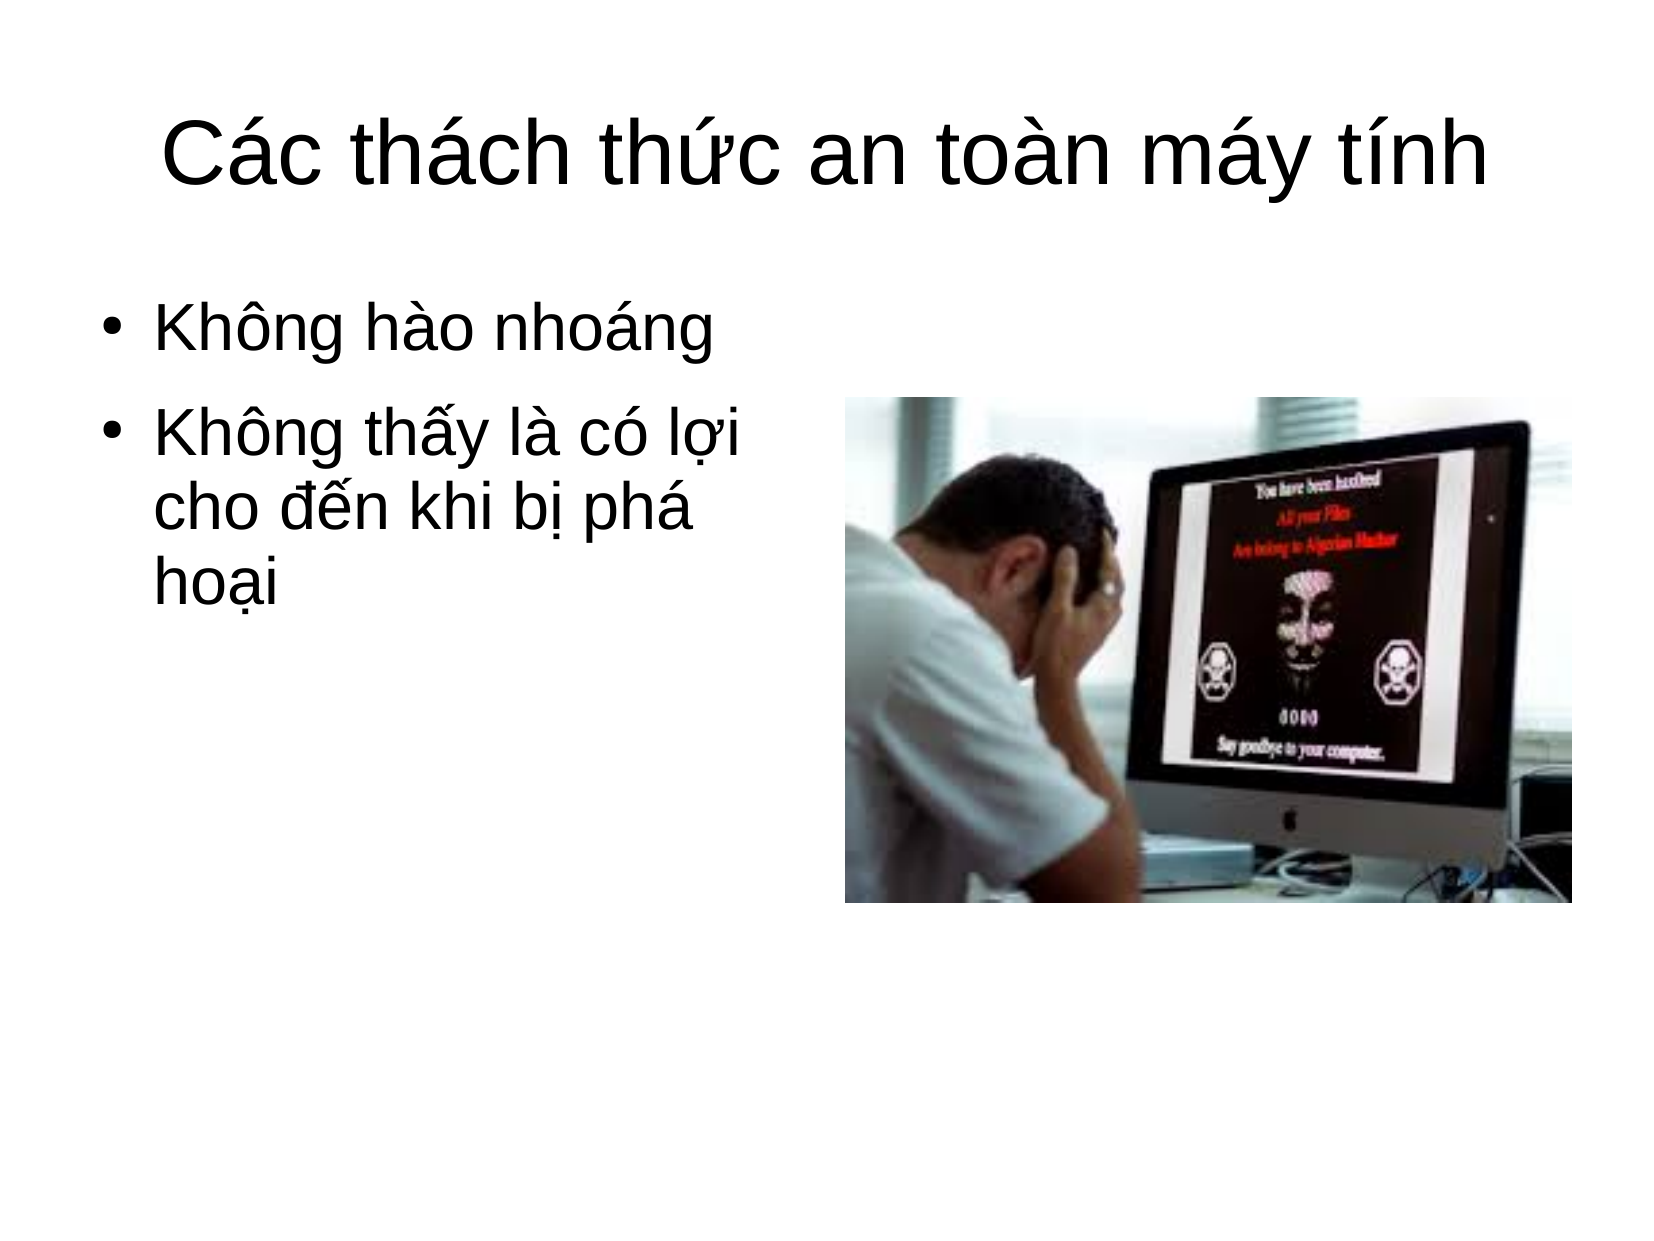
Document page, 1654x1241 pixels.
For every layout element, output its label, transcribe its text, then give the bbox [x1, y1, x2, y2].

picture [845, 397, 1572, 903]
title Các thách thức an toàn máy tính [82, 49, 1571, 257]
list Không hào nhoáng Không thấy là có lợi cho đến khi bị phá hoại [82, 290, 809, 1010]
